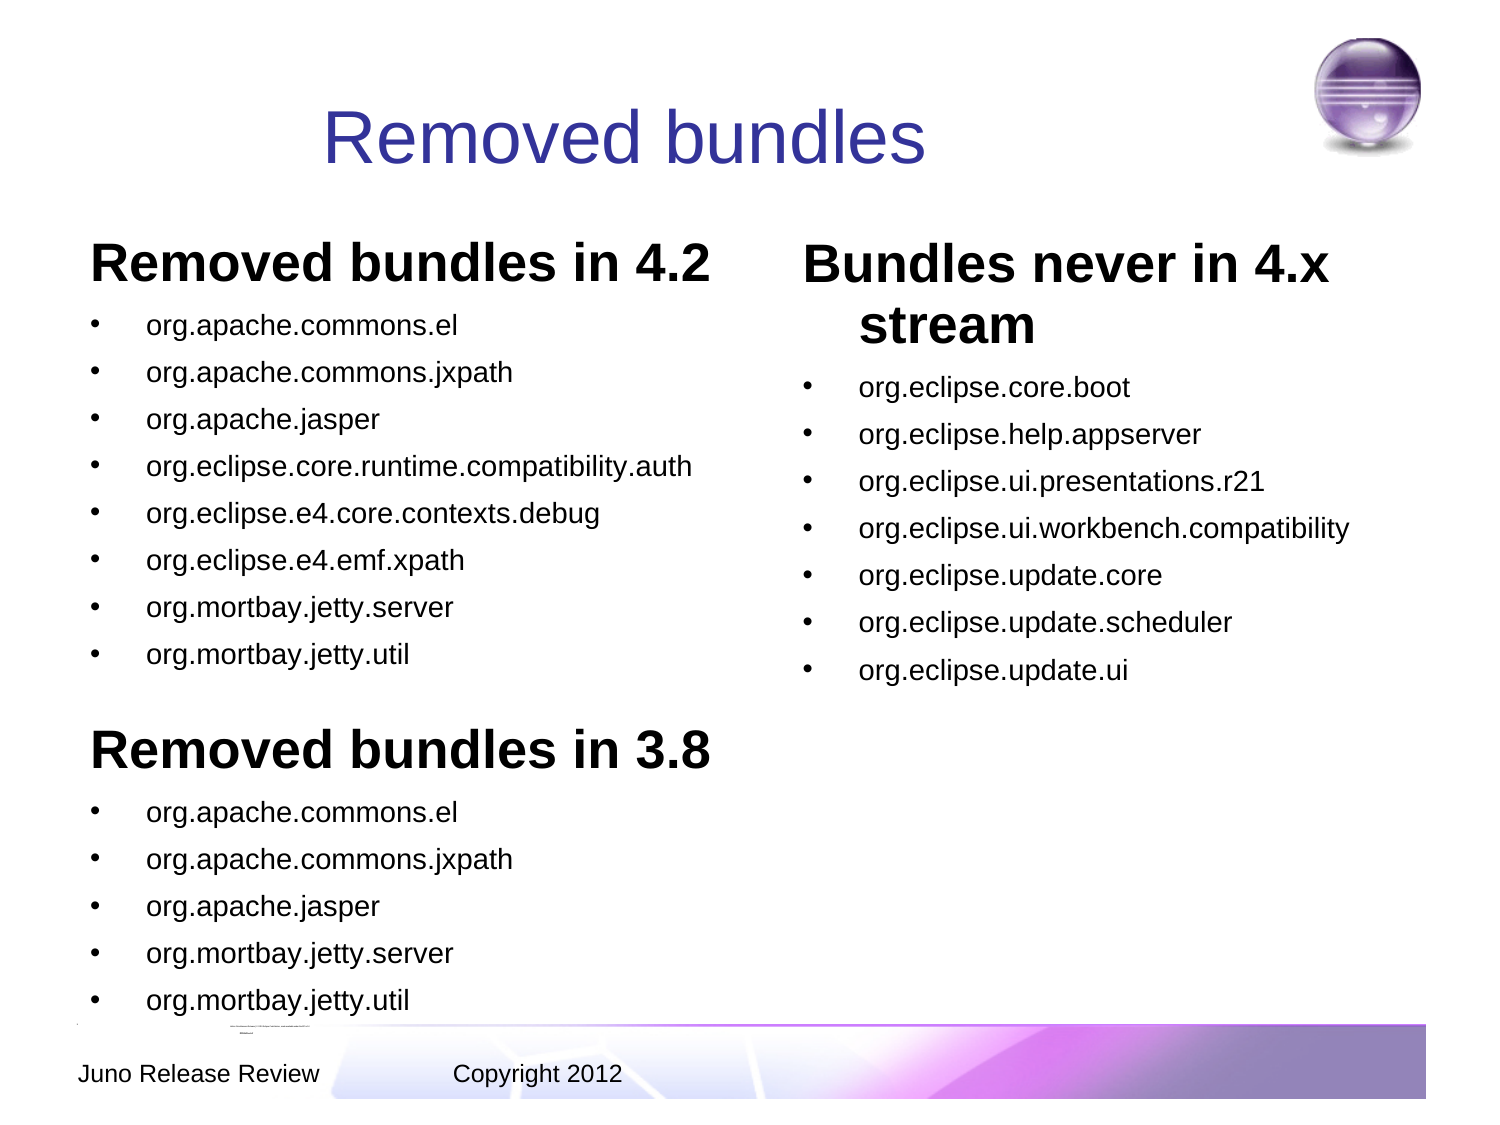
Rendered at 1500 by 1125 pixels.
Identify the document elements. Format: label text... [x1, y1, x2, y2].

title Removed bundles [74, 45, 1176, 233]
list Removed bundles in 4.2 org.apache.commons.el org.apache.commons.jxpath org.apache.jasper org.eclipse.core.runtime.compatibility.auth org.eclipse.e4.core.contexts.debug org.eclipse.e4.emf.xpath org.mortbay.jetty.server org.mortbay.jetty.util [75, 224, 788, 712]
list Removed bundles in 3.8 org.apache.commons.el org.apache.commons.jxpath org.apache.jasper org.mortbay.jetty.server org.mortbay.jetty.util [75, 712, 863, 1113]
picture [863, 1024, 1426, 1099]
picture [1307, 37, 1426, 157]
list Bundles never in 4.x stream org.eclipse.core.boot org.eclipse.help.appserver org.eclipse.ui.presentations.r21 org.eclipse.ui.workbench.compatibility org.eclipse.update.core org.eclipse.update.scheduler org.eclipse.update.ui [787, 226, 1463, 788]
